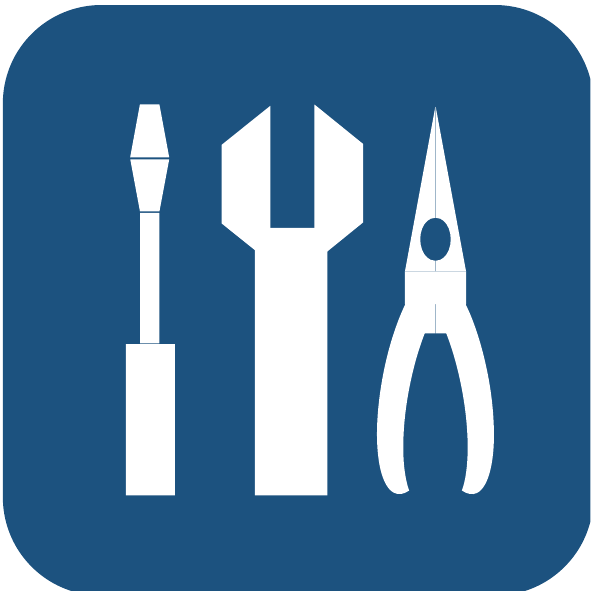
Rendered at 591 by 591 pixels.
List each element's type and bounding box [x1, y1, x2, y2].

text_box [2, 5, 591, 591]
